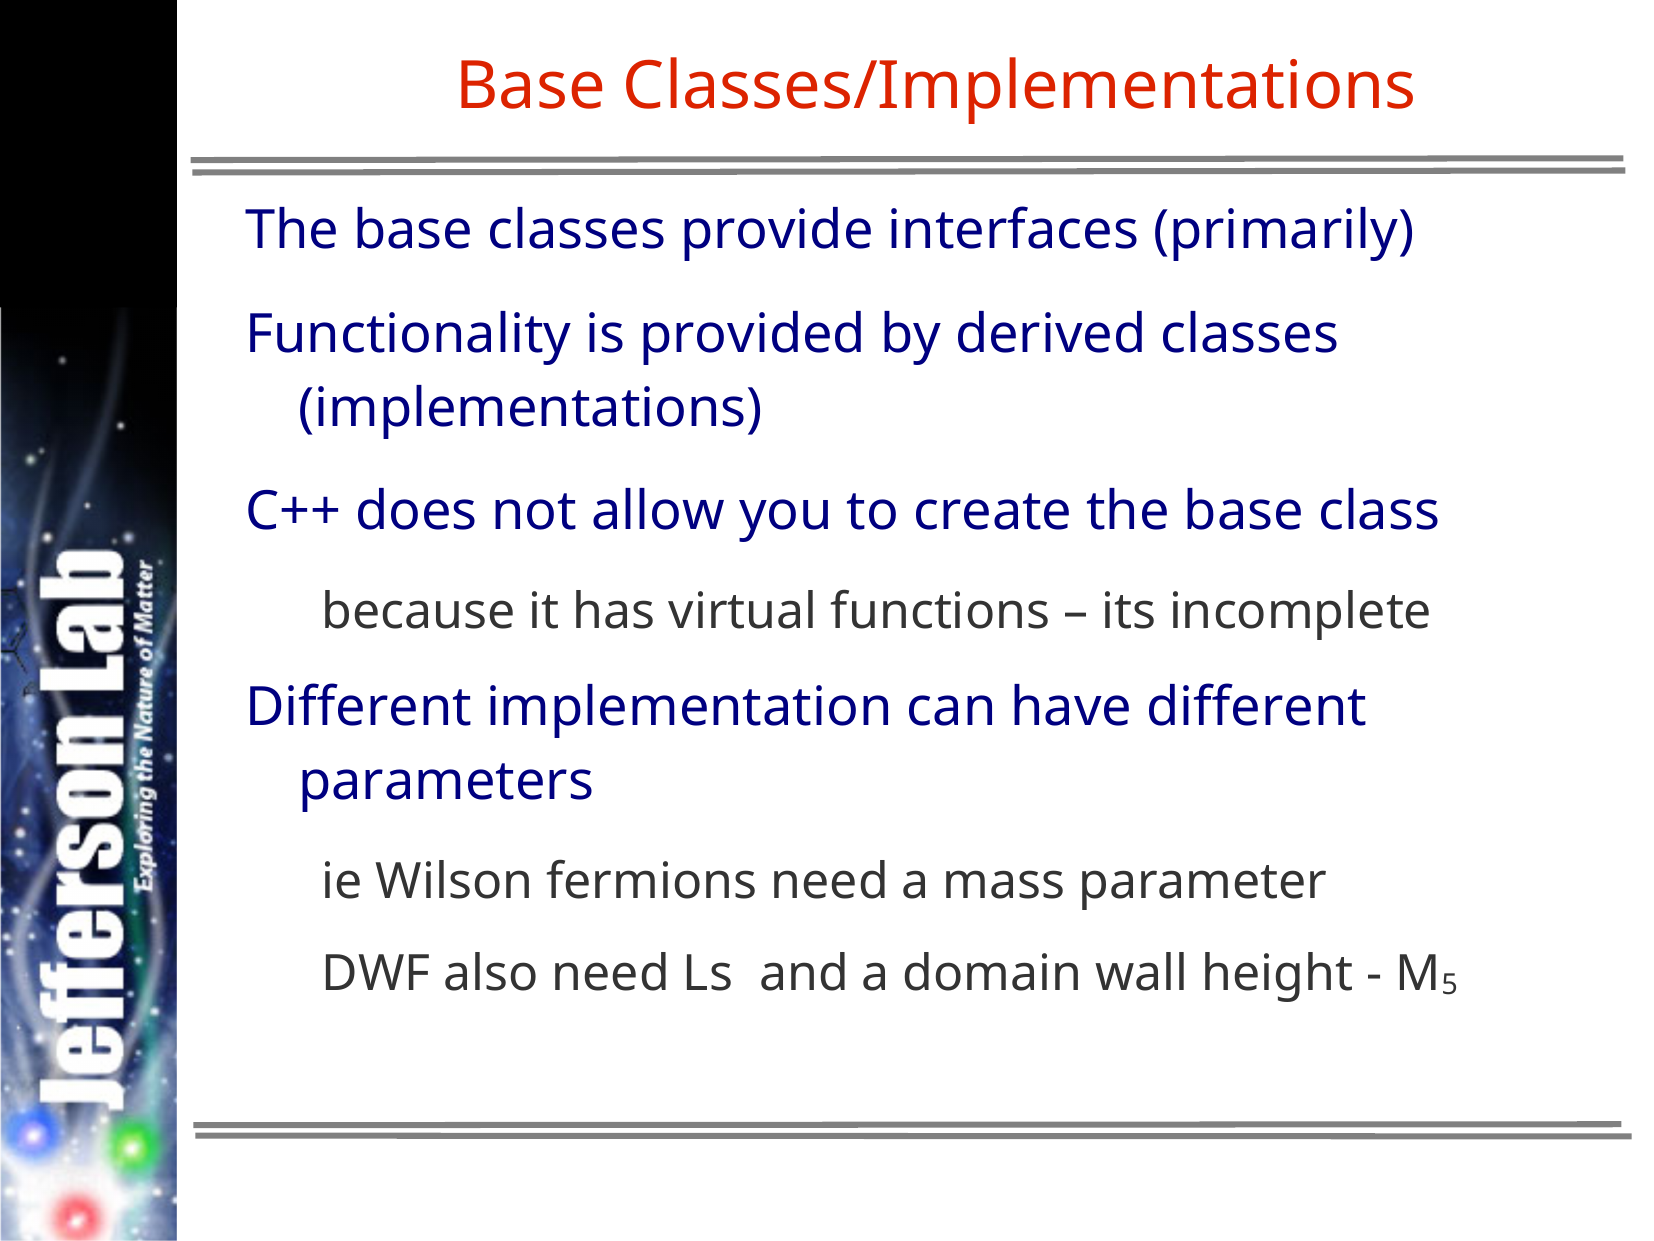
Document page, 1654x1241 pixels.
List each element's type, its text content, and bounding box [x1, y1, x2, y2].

list The base classes provide interfaces (primarily) Functionality is provided by derived classes (implementations) C++ does not allow you to create the base class because it has virtual functions – its incomplete Different implementation can have different parameters ie Wilson fermions need a mass parameter DWF also need Ls and a domain wall height - M5 [227, 190, 1628, 1086]
title Base Classes/Implementations [235, 17, 1638, 149]
picture [2, 308, 176, 1240]
